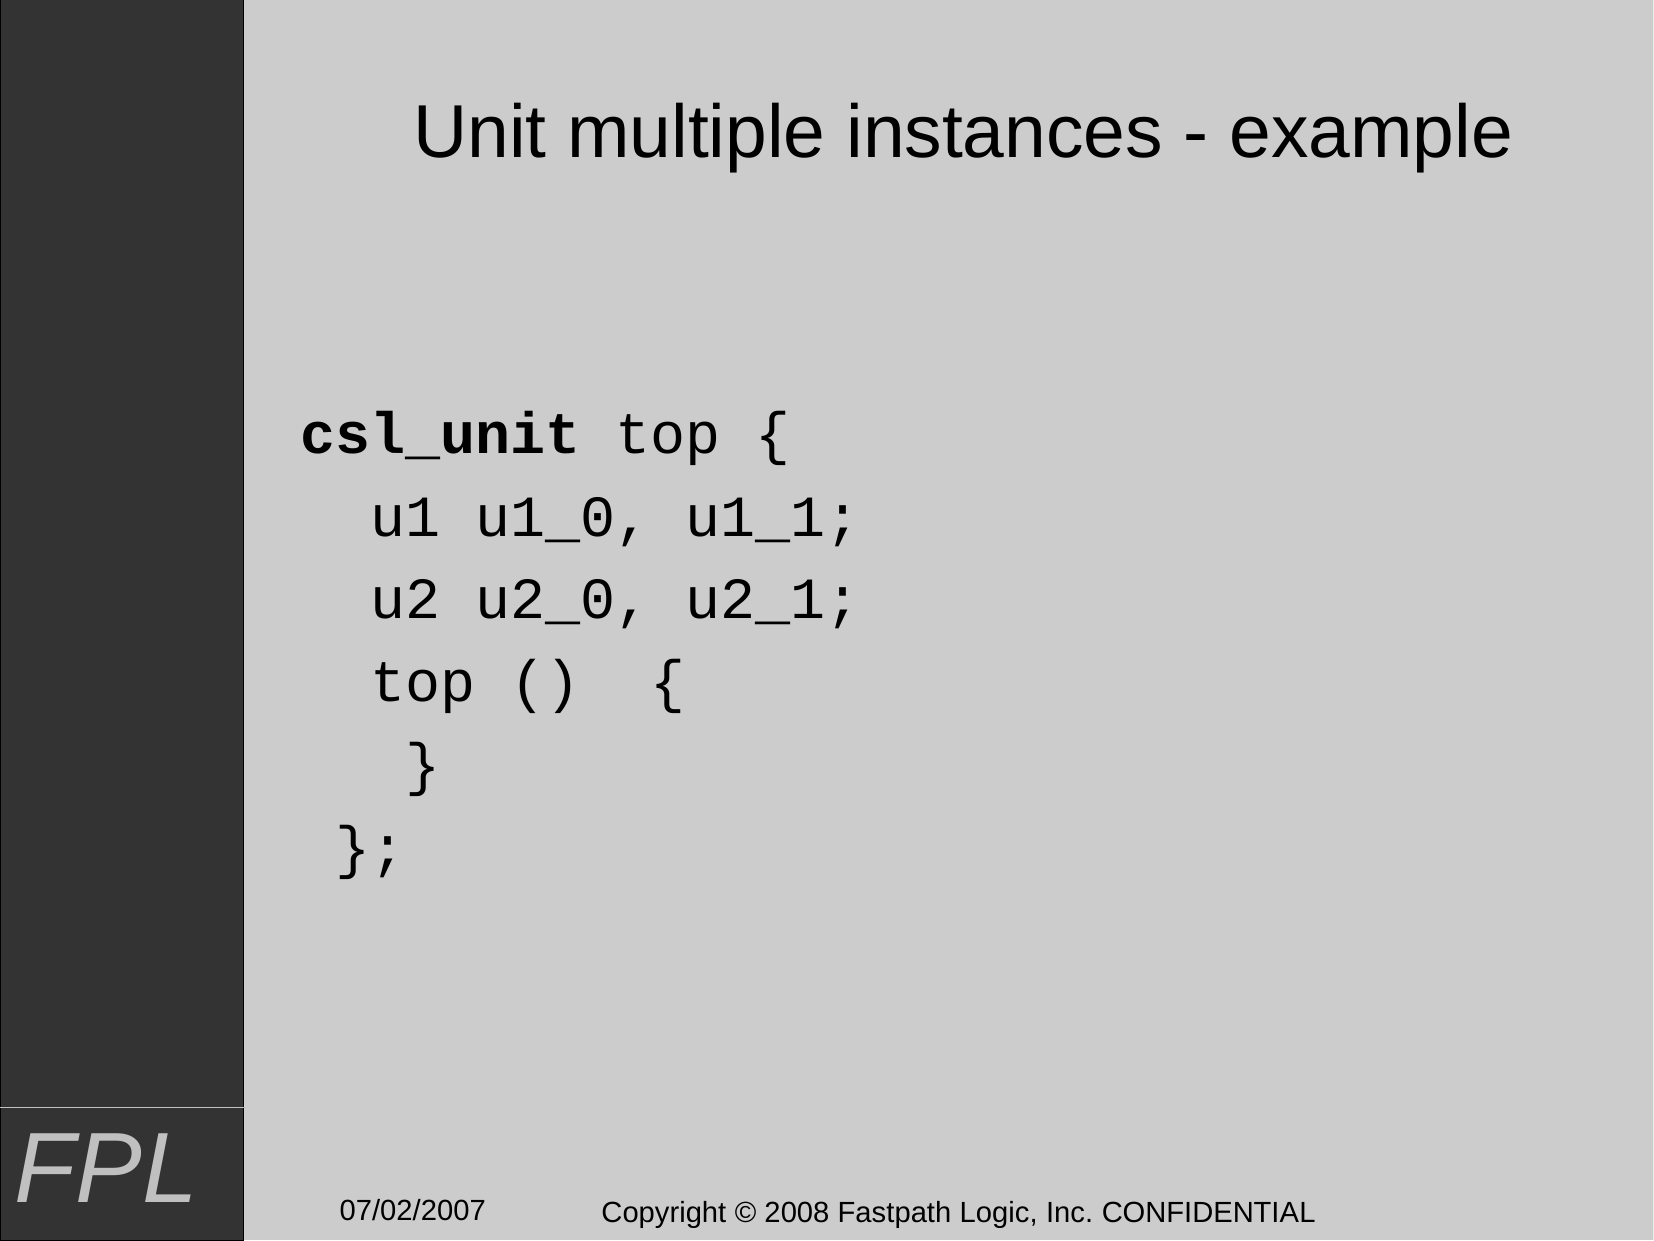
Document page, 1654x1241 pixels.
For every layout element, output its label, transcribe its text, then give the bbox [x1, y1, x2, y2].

subtitle csl_unit top { u1 u1_0, u1_1; u2 u2_0, u2_1; top () { } }; [300, 225, 1613, 1131]
title Unit multiple instances - example [412, 75, 1515, 188]
